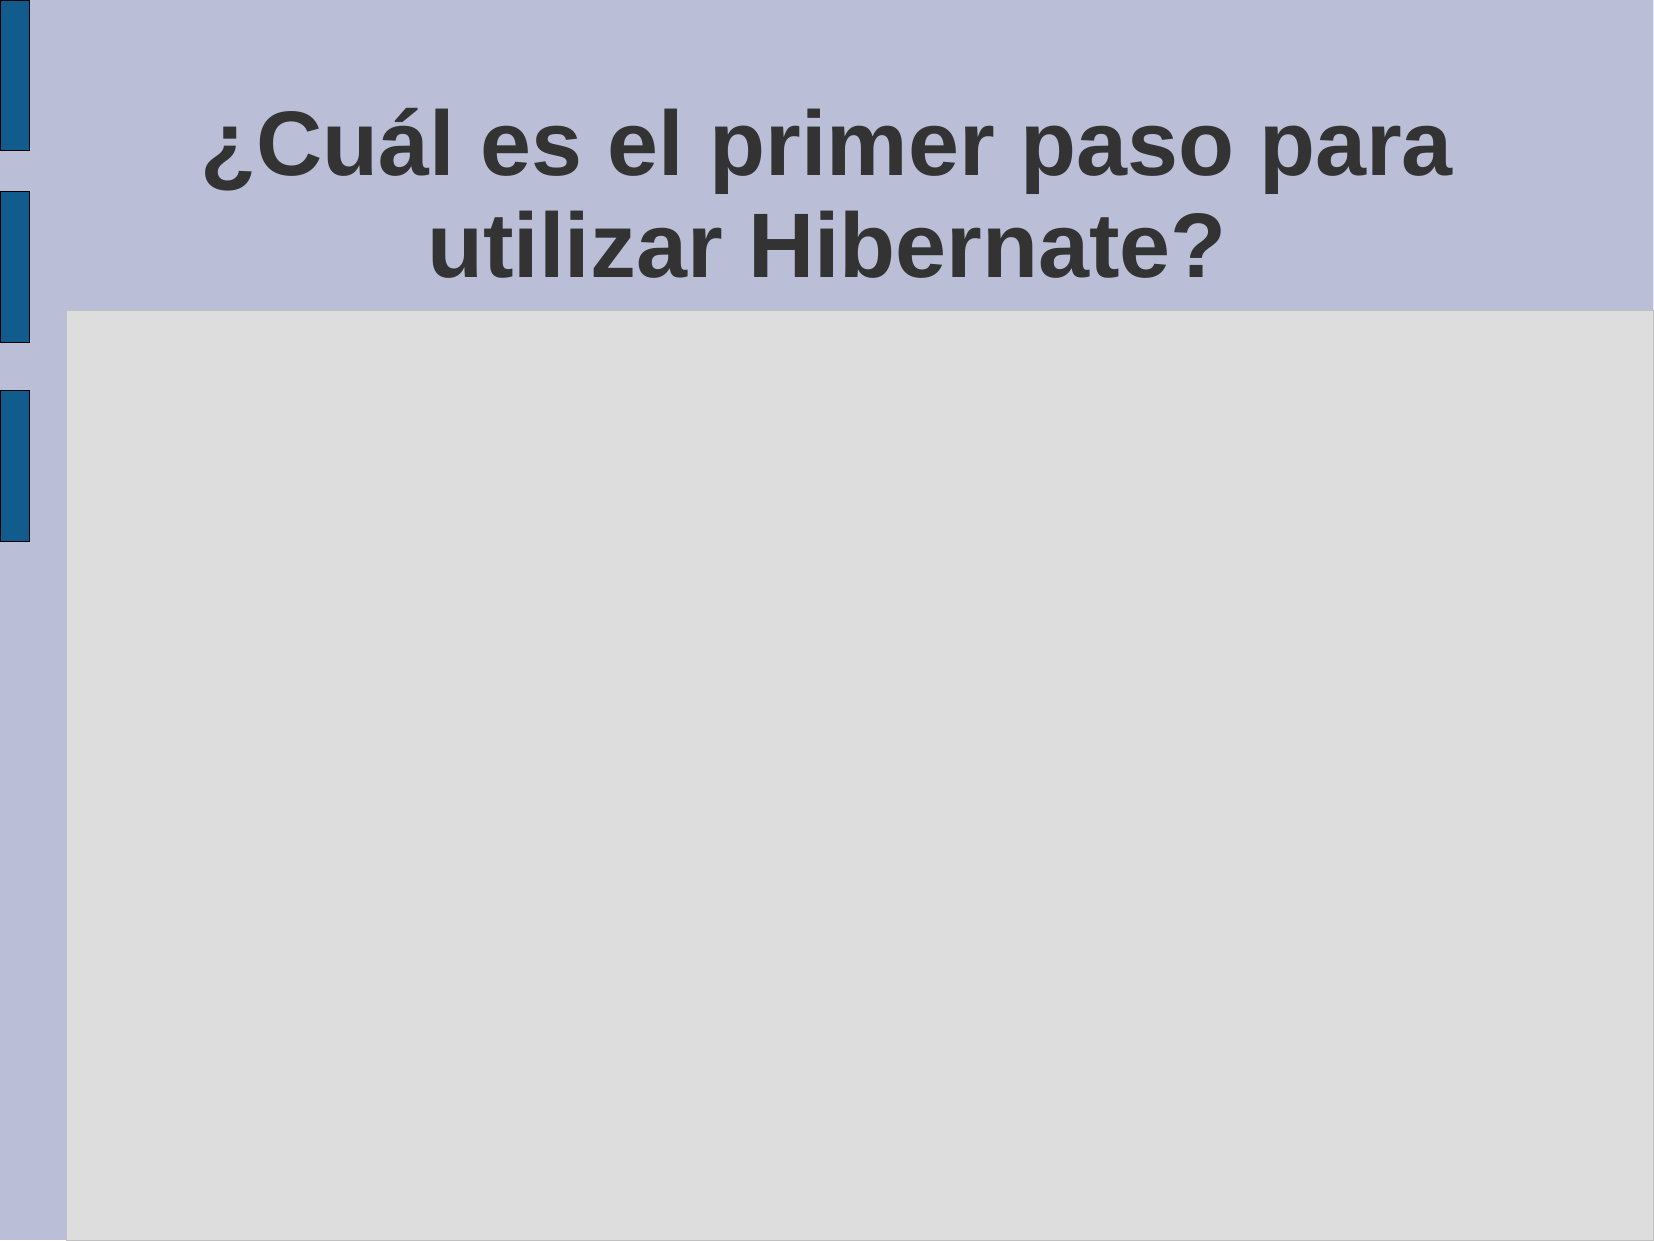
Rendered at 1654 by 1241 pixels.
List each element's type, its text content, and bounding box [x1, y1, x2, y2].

title ¿Cuál es el primer paso para utilizar Hibernate? [121, 92, 1534, 298]
